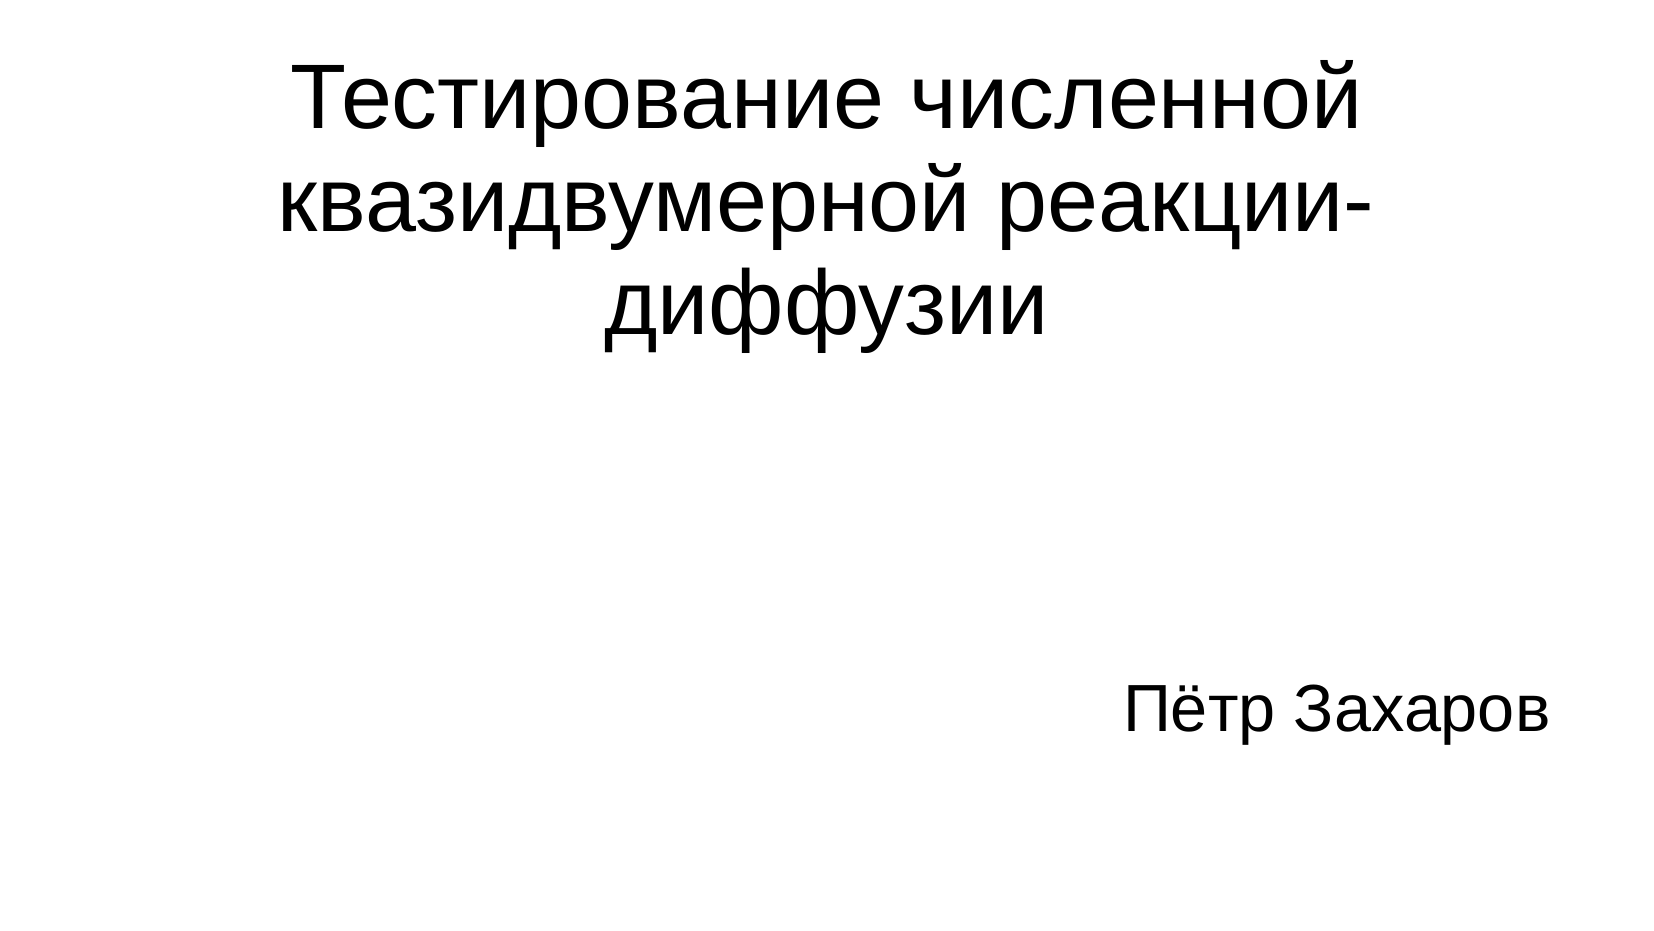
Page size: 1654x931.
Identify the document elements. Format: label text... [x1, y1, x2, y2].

title Тестирование численной квазидвумерной реакции-диффузии [82, 62, 1571, 338]
subtitle Пётр Захаров [1020, 630, 1654, 788]
